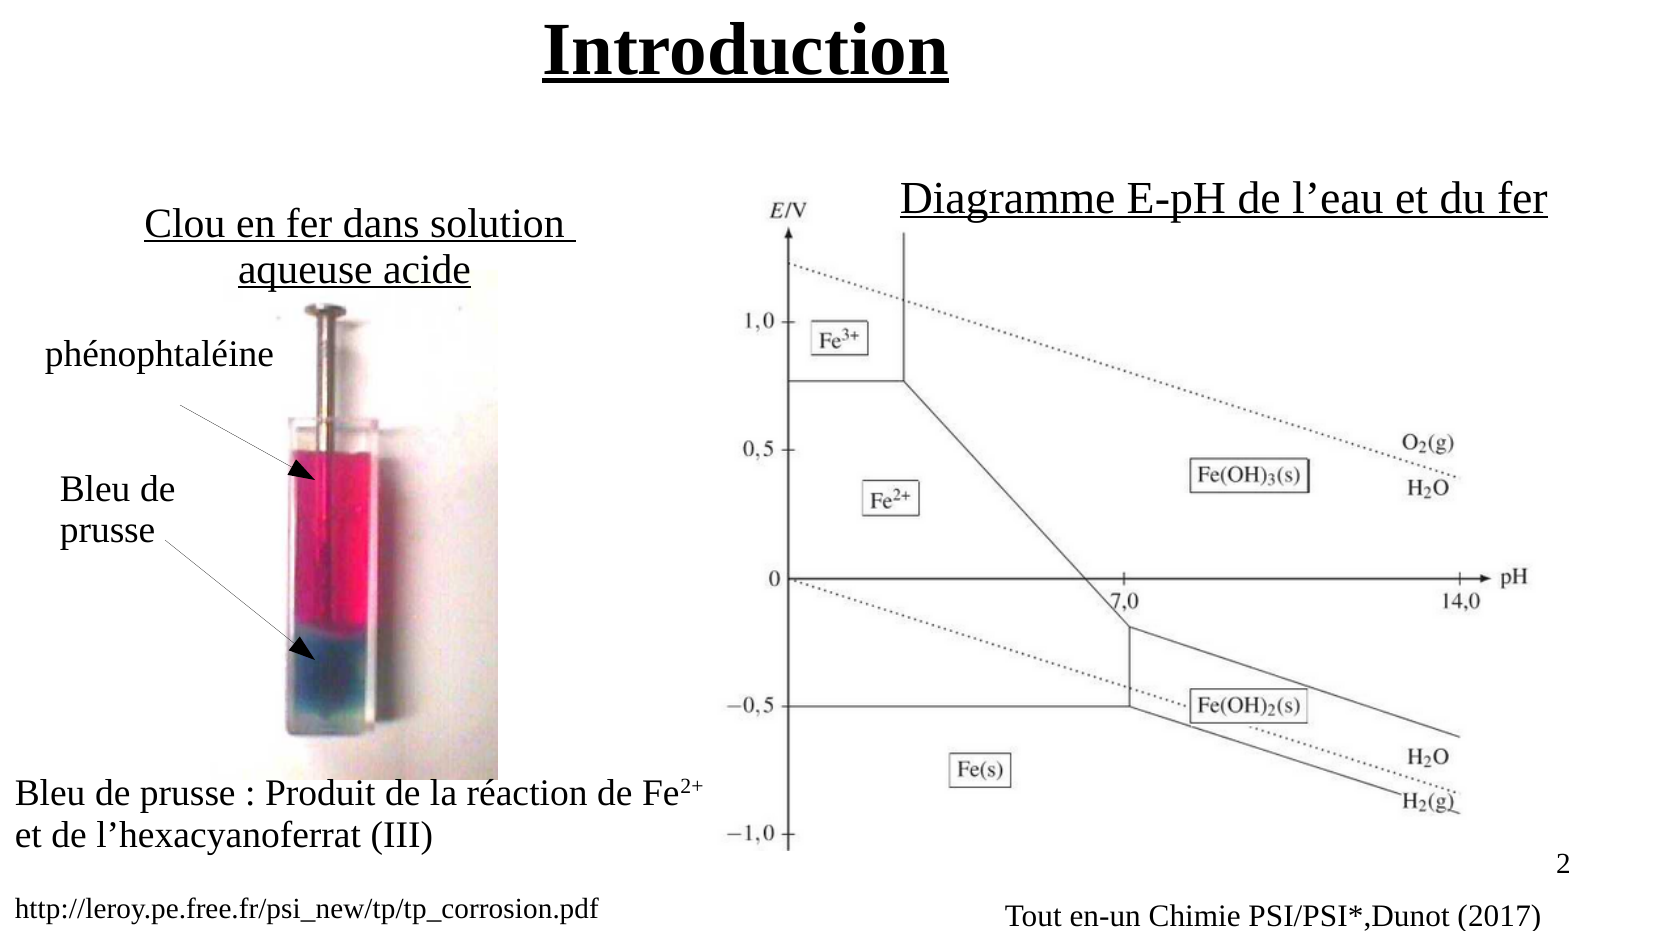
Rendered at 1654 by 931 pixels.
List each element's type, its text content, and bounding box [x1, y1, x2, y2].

picture [210, 301, 498, 765]
picture [705, 194, 1580, 851]
text_box Introduction [527, 0, 1548, 99]
text_box Clou en fer dans solution aqueuse acide [90, 192, 631, 301]
text_box Bleu de prusse : Produit de la réaction de Fe2+ et de l’hexacyanoferrat (III) [0, 765, 751, 885]
text_box Diagramme E-pH de l’eau et du fer [885, 165, 1654, 264]
text_box http://leroy.pe.free.fr/psi_new/tp/tp_corrosion.pdf [0, 885, 831, 931]
text_box Tout en-un Chimie PSI/PSI*,Dunot (2017) [990, 891, 1591, 931]
text_box Bleu de prusse [45, 460, 226, 601]
text_box phénophtaléine [30, 325, 301, 466]
